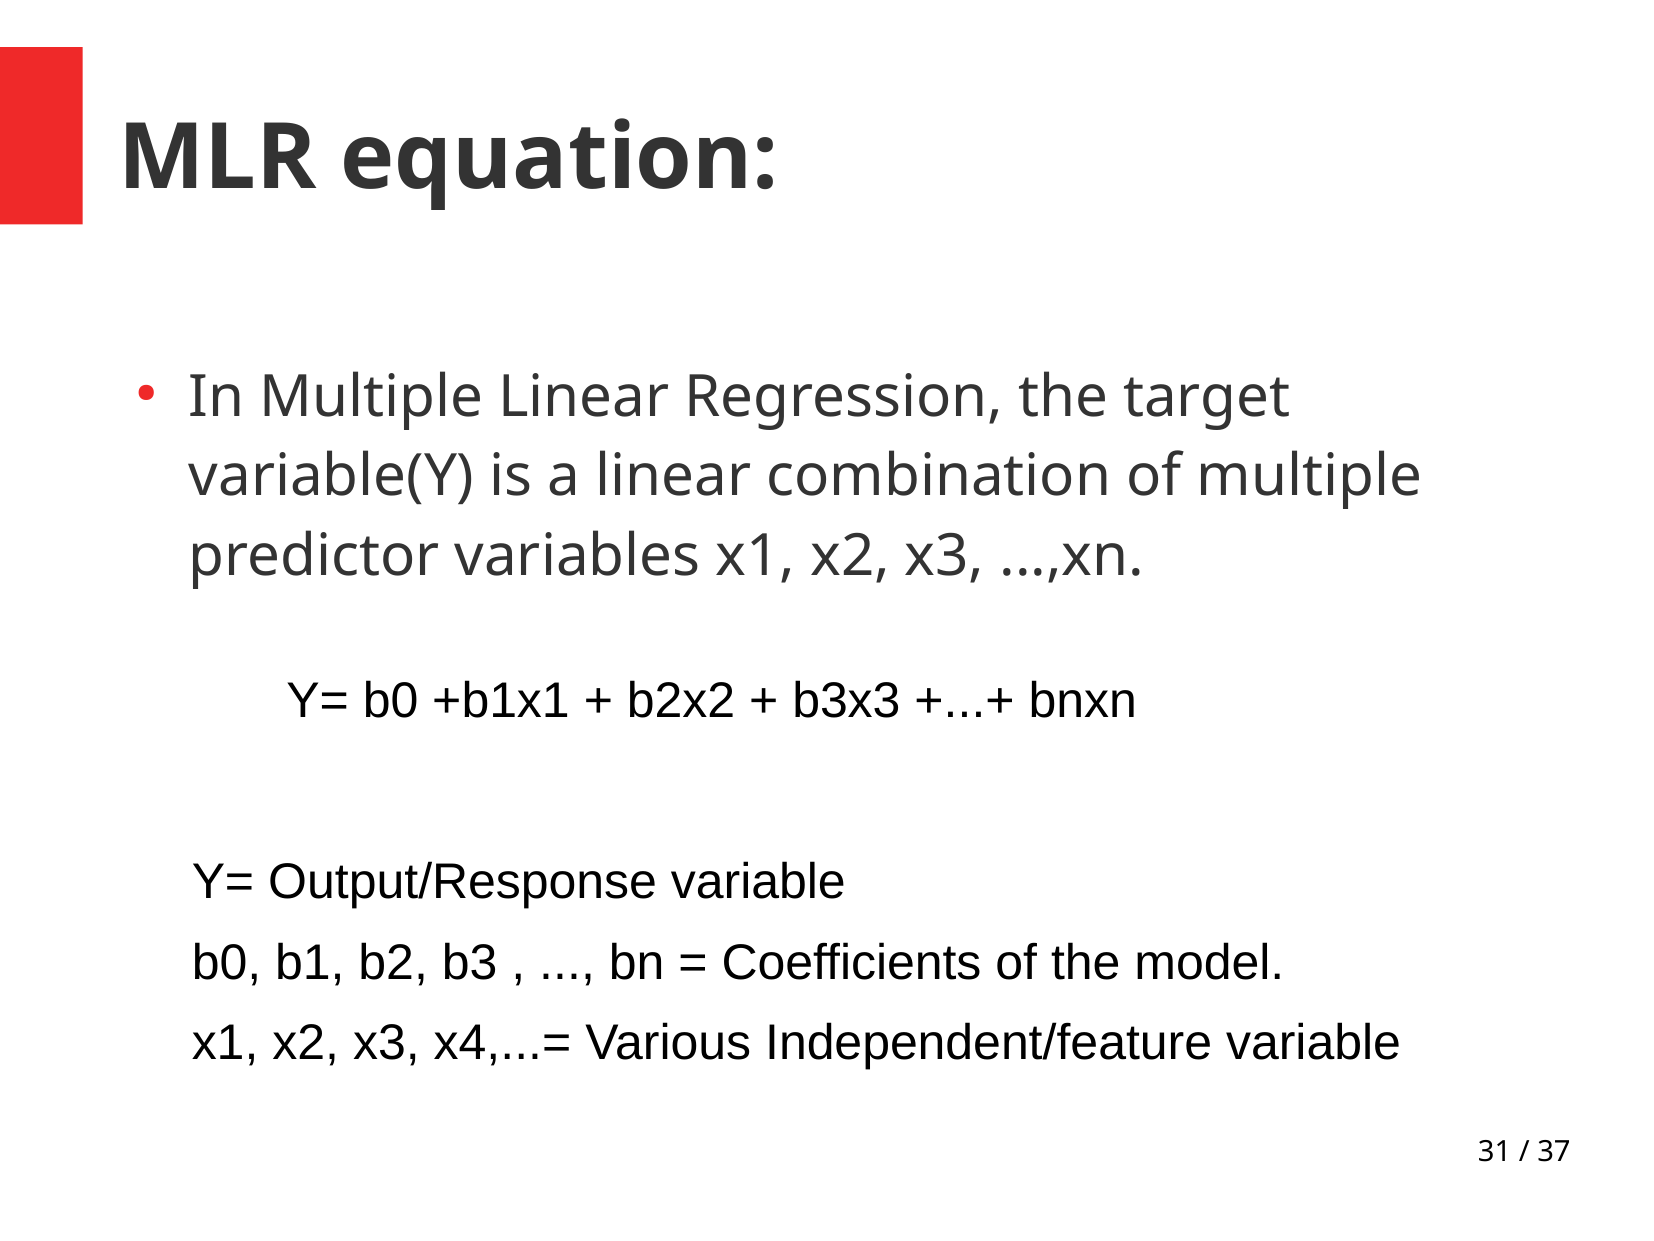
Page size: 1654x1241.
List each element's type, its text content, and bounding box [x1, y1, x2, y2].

title MLR equation: [118, 49, 1571, 257]
text_box Y= b0 +b1x1 + b2x2 + b3x3 +...+ bnxn [271, 664, 1264, 816]
text_box Y= Output/Response variable b0, b1, b2, b3 , ..., bn = Coefficients of the model. x1, x2, x3, x4,...= Various Independent/feature variable [177, 846, 1477, 1159]
list In Multiple Linear Regression, the target variable(Y) is a linear combination of multiple predictor variables x1, x2, x3, ...,xn. [118, 354, 1536, 1074]
